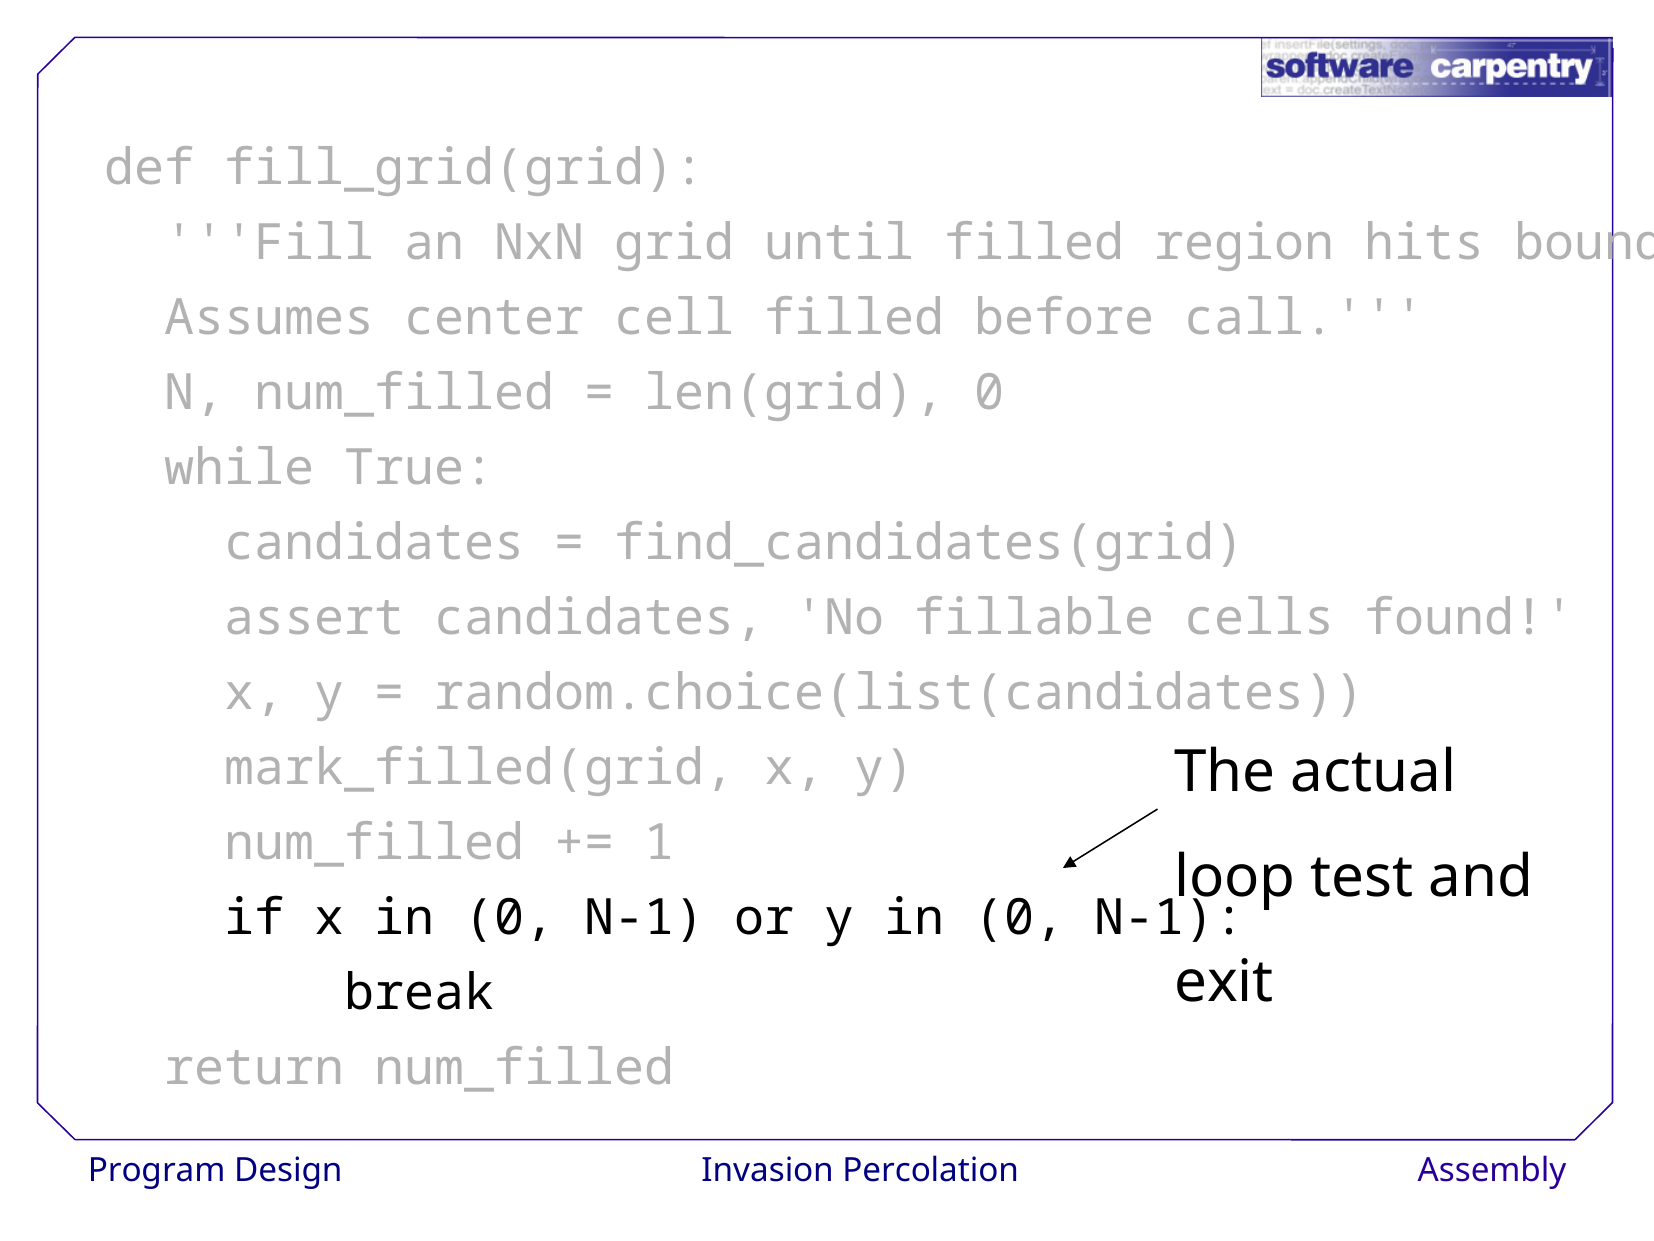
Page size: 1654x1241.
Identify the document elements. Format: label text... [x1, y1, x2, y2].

text_box def fill_grid(grid): '''Fill an NxN grid until filled region hits boundary. Assumes center cell filled before call.''' N, num_filled = len(grid), 0 while True: candidates = find_candidates(grid) assert candidates, 'No fillable cells found!' x, y = random.choice(list(candidates)) mark_filled(grid, x, y) num_filled += 1 if x in (0, N-1) or y in (0, N-1): break return num_filled [89, 112, 1508, 1055]
picture [1261, 39, 1613, 97]
text_box The actual loop test and exit [1159, 690, 1583, 1022]
